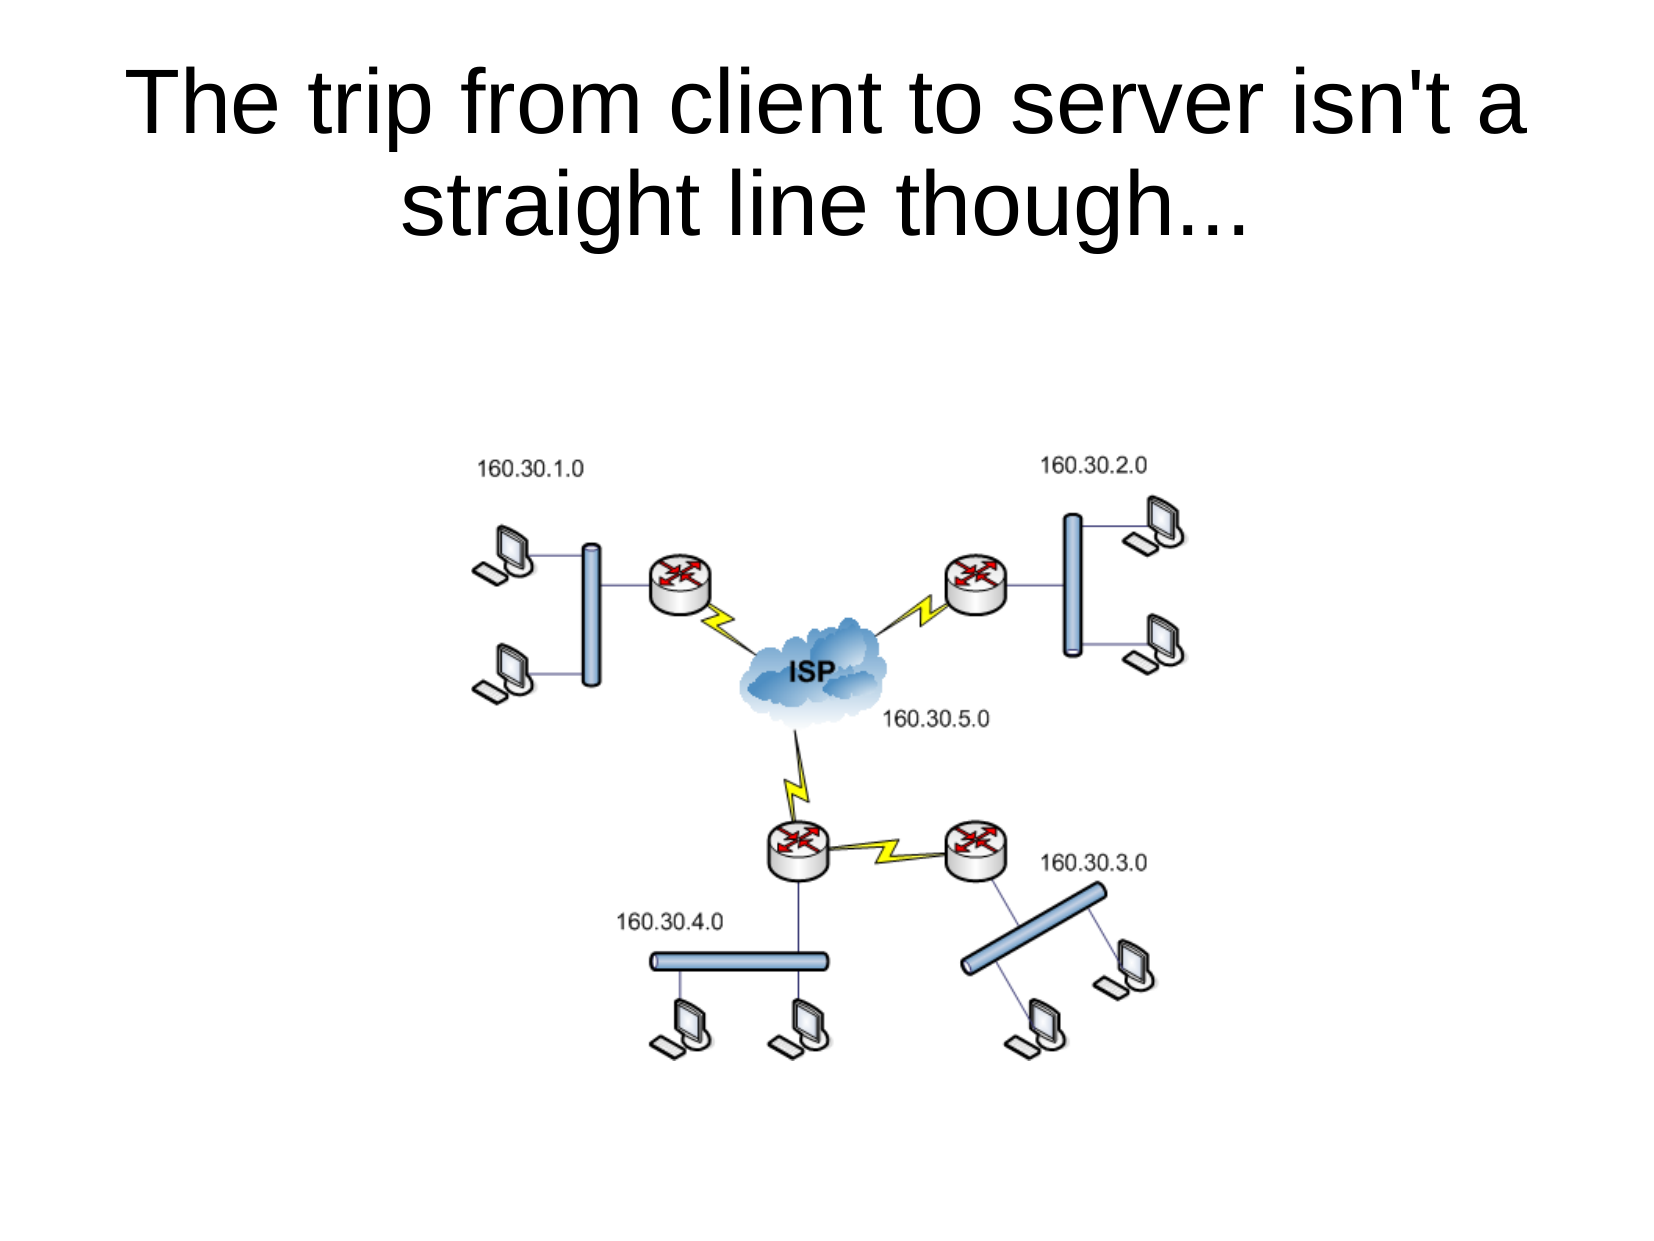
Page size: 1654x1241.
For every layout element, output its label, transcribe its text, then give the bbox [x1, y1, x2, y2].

picture [471, 449, 1189, 1061]
title The trip from client to server isn't a straight line though... [82, 49, 1571, 257]
